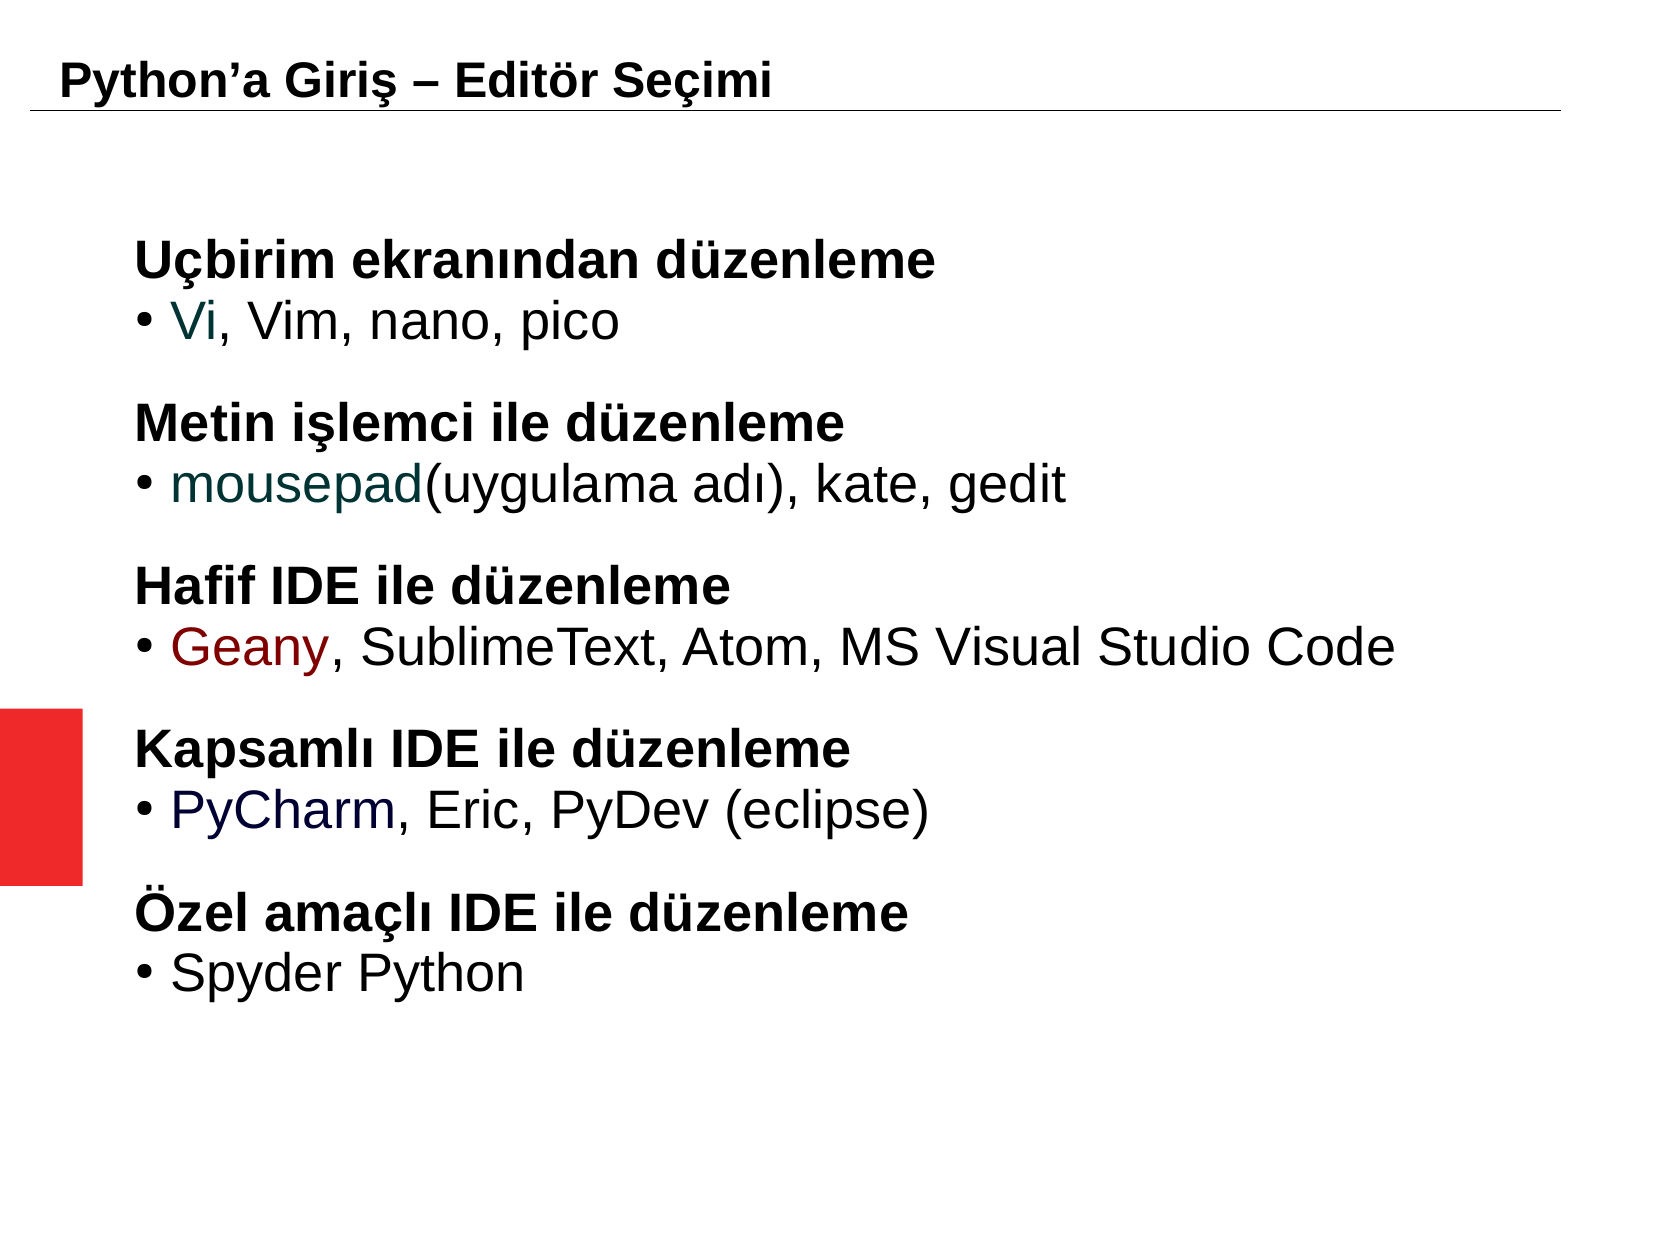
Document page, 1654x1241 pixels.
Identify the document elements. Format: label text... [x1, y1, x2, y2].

text_box Uçbirim ekranından düzenleme Vi, Vim, nano, pico Metin işlemci ile düzenleme mousepad(uygulama adı), kate, gedit Hafif IDE ile düzenleme Geany, SublimeText, Atom, MS Visual Studio Code Kapsamlı IDE ile düzenleme PyCharm, Eric, PyDev (eclipse) Özel amaçlı IDE ile düzenleme Spyder Python [120, 222, 1561, 1071]
text_box Python’a Giriş – Editör Seçimi [45, 111, 1501, 116]
text_box Python’a Giriş – Editör Seçimi [45, 45, 1501, 110]
